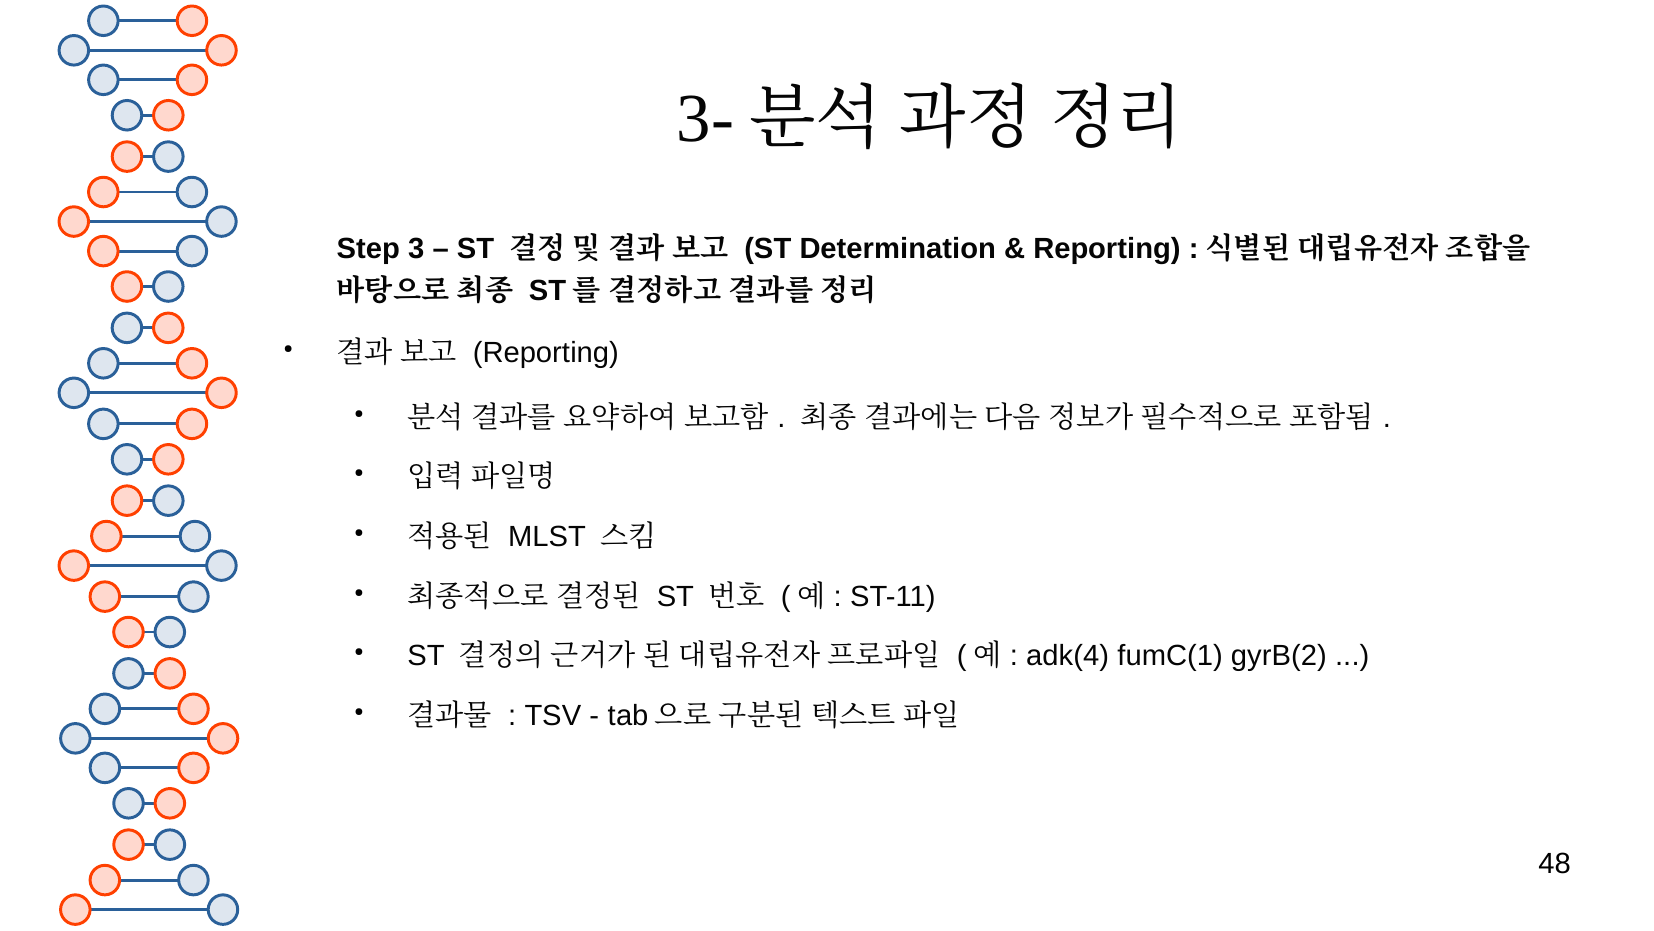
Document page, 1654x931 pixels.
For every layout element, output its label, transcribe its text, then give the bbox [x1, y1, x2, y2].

title 3-분석 과정 정리 [265, 35, 1595, 189]
list Step 3 – ST 결정 및 결과 보고 (ST Determination & Reporting) :식별된 대립유전자 조합을 바탕으로 최종 ST를 결정하고 결과를 정리 결과 보고 (Reporting) 분석 결과를 요약하여 보고함. 최종 결과에는 다음 정보가 필수적으로 포함됨. 입력 파일명 적용된 MLST 스킴 최종적으로 결정된 ST 번호 (예: ST-11) ST 결정의 근거가 된 대립유전자 프로파일 (예: adk(4) fumC(1) gyrB(2) ...) 결과물 : TSV - tab으로 구분된 텍스트 파일 [265, 224, 1595, 826]
